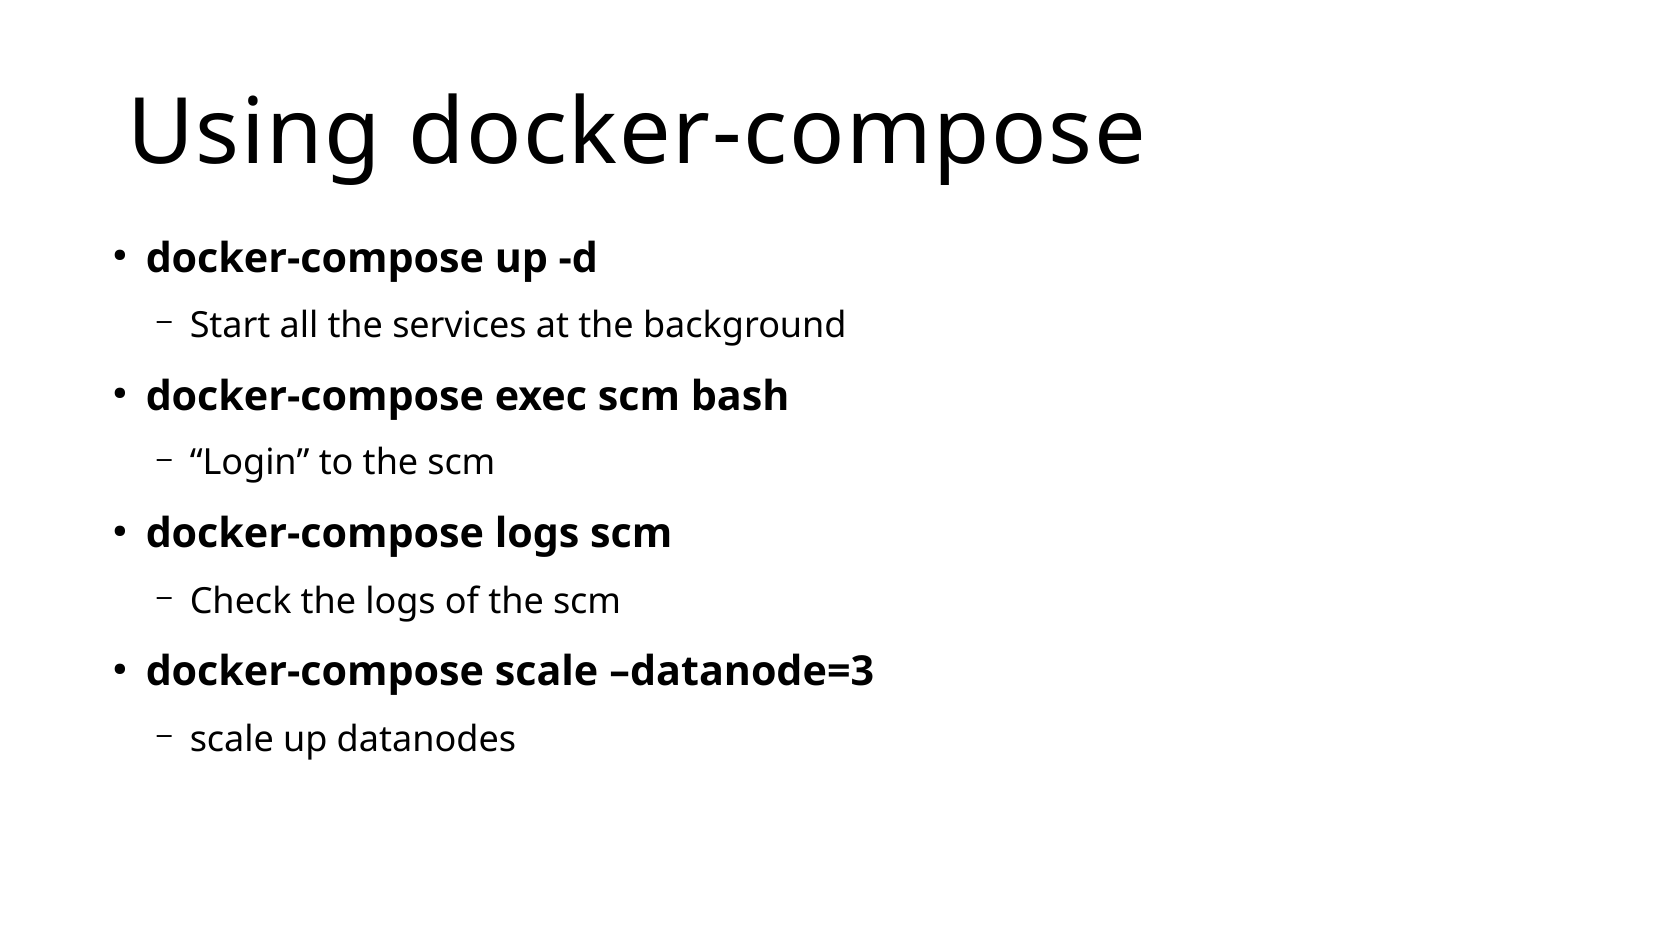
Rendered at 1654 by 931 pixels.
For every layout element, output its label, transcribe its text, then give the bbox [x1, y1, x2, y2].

title Using docker-compose [127, 69, 1654, 187]
list docker-compose up -d Start all the services at the background docker-compose exec scm bash “Login” to the scm docker-compose logs scm Check the logs of the scm docker-compose scale –datanode=3 scale up datanodes [101, 228, 1502, 768]
